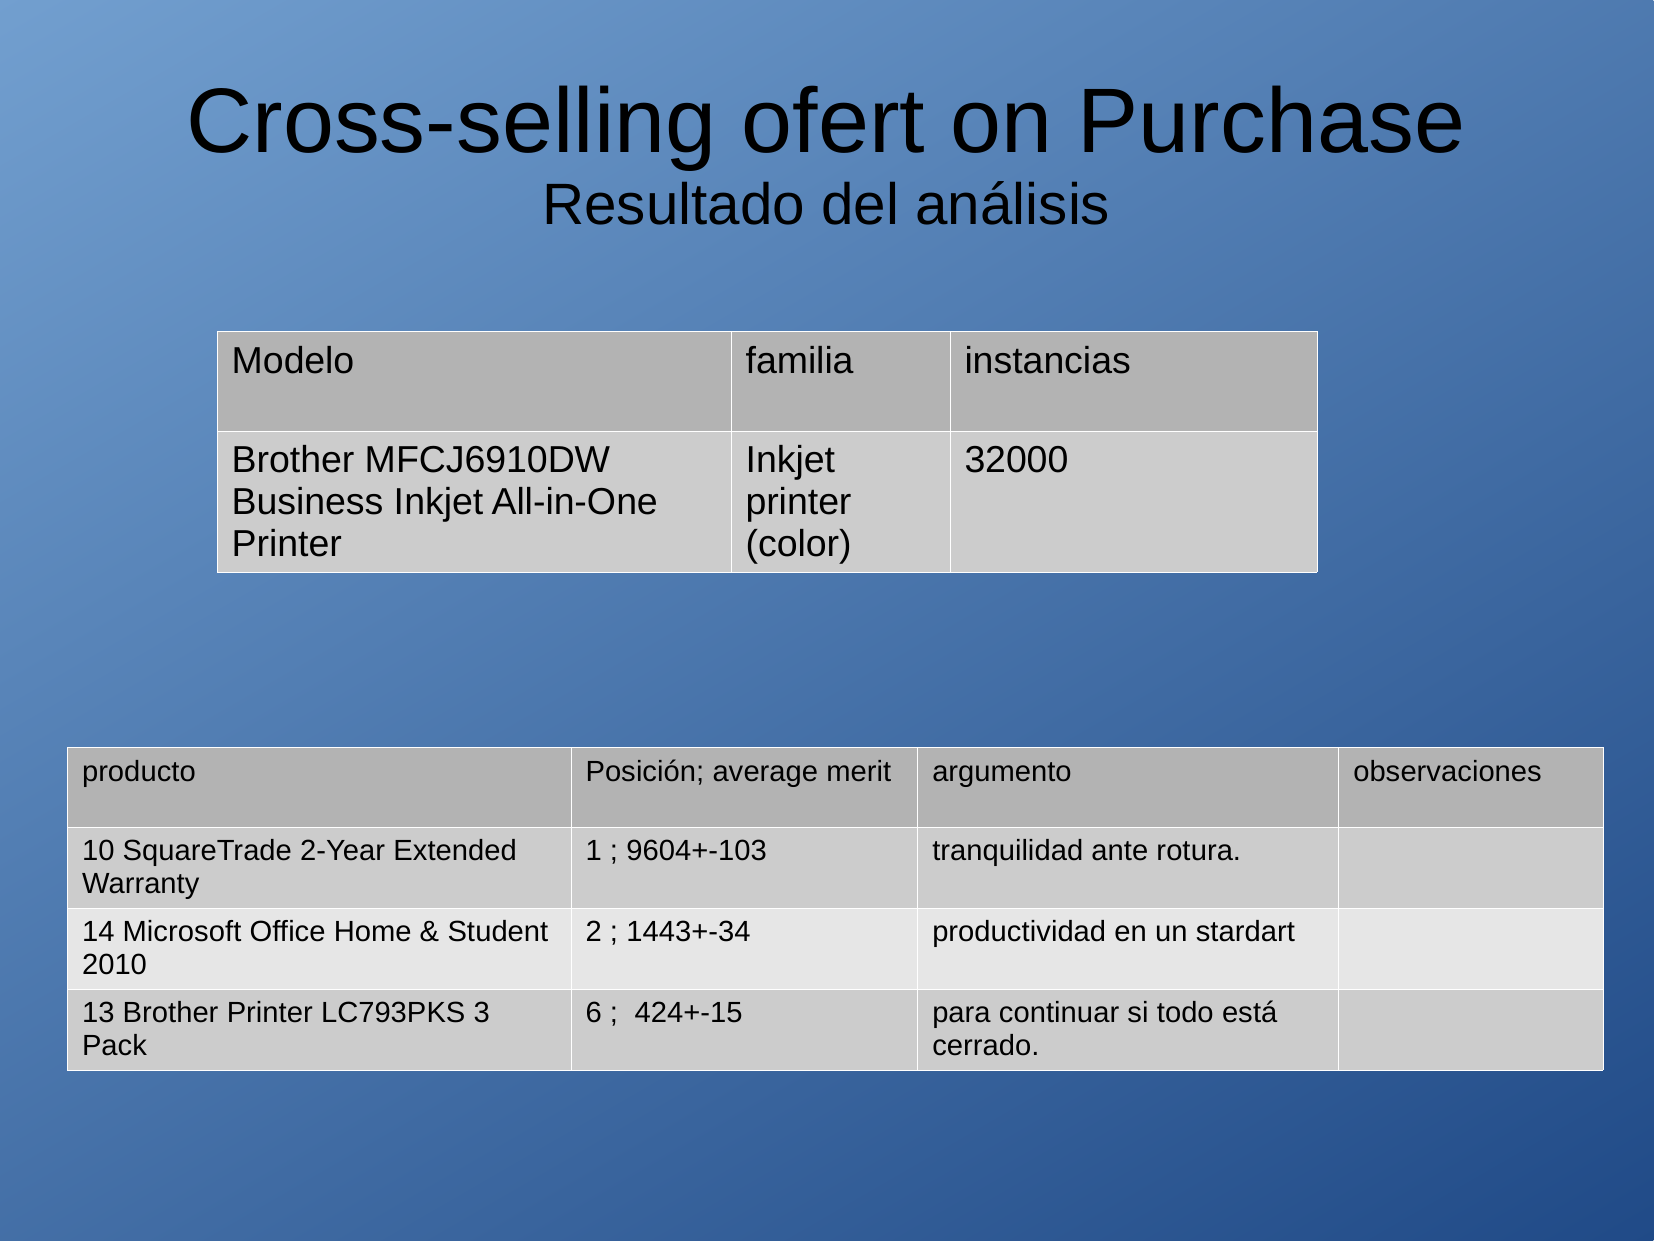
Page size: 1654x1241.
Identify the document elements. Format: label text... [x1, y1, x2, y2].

table_cell 2 ; 1443+-34 [572, 909, 917, 989]
table_cell [1339, 990, 1603, 1070]
table_header argumento [918, 748, 1338, 827]
table_header observaciones [1339, 748, 1603, 827]
table_header producto [68, 748, 571, 827]
table_cell [1339, 909, 1603, 989]
title Cross-selling ofert on Purchase Resultado del análisis [82, 49, 1571, 257]
table_cell 32000 [951, 432, 1317, 572]
table_cell tranquilidad ante rotura. [918, 828, 1338, 908]
table_header familia [732, 332, 950, 431]
table_cell [1339, 828, 1603, 908]
table_cell 1 ; 9604+-103 [572, 828, 917, 908]
table_cell para continuar si todo está cerrado. [918, 990, 1338, 1070]
table_cell 14 Microsoft Office Home & Student 2010 [68, 909, 571, 989]
table_cell Inkjet printer (color) [732, 432, 950, 572]
table_cell 6 ; 424+-15 [572, 990, 917, 1070]
table_cell 10 SquareTrade 2-Year Extended Warranty [68, 828, 571, 908]
table_header instancias [951, 332, 1317, 431]
table_cell 13 Brother Printer LC793PKS 3 Pack [68, 990, 571, 1070]
table_header Posición; average merit [572, 748, 917, 827]
table_cell productividad en un stardart [918, 909, 1338, 989]
table_header Modelo [218, 332, 731, 431]
table_cell Brother MFCJ6910DW Business Inkjet All-in-One Printer [218, 432, 731, 572]
